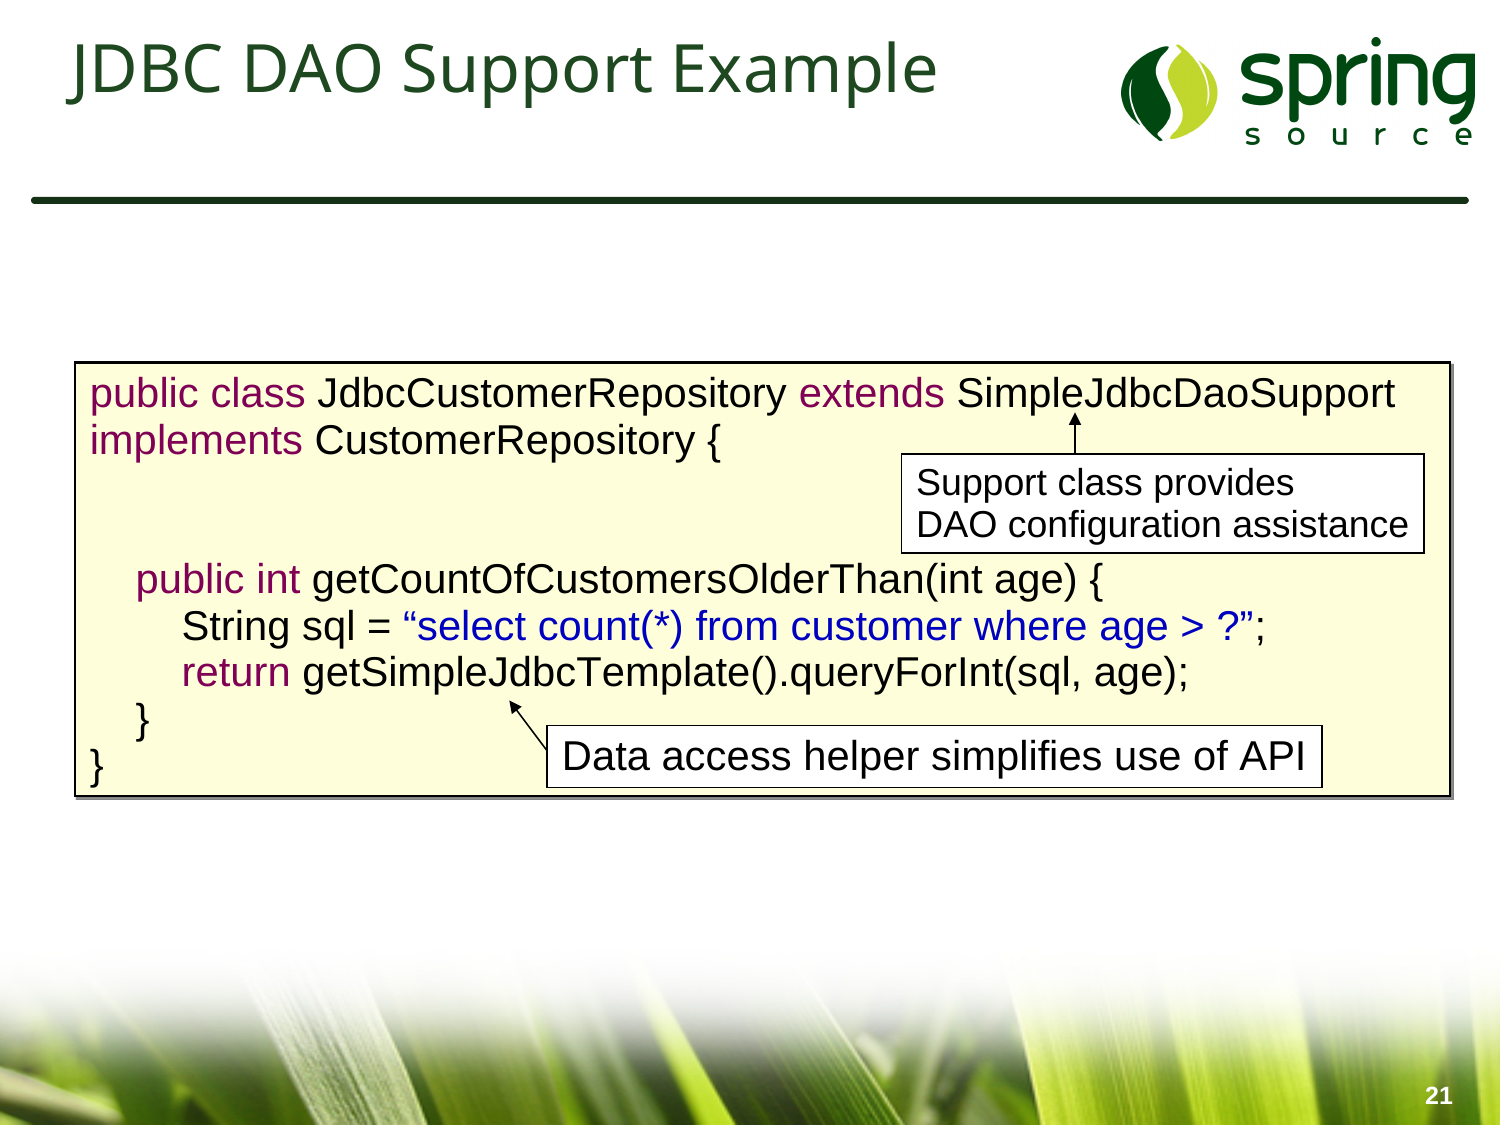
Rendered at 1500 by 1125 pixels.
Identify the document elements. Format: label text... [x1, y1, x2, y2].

picture [0, 944, 1500, 1125]
text_box public class JdbcCustomerRepository extends SimpleJdbcDaoSupport implements CustomerRepository { public int getCountOfCustomersOlderThan(int age) { String sql = “select count(*) from customer where age > ?”; return getSimpleJdbcTemplate().queryForInt(sql, age); } } [74, 362, 1450, 797]
picture [1121, 37, 1475, 145]
text_box Data access helper simplifies use of API [547, 725, 1322, 788]
title JDBC DAO Support Example [56, 13, 1089, 176]
text_box Support class provides DAO configuration assistance [901, 453, 1425, 554]
